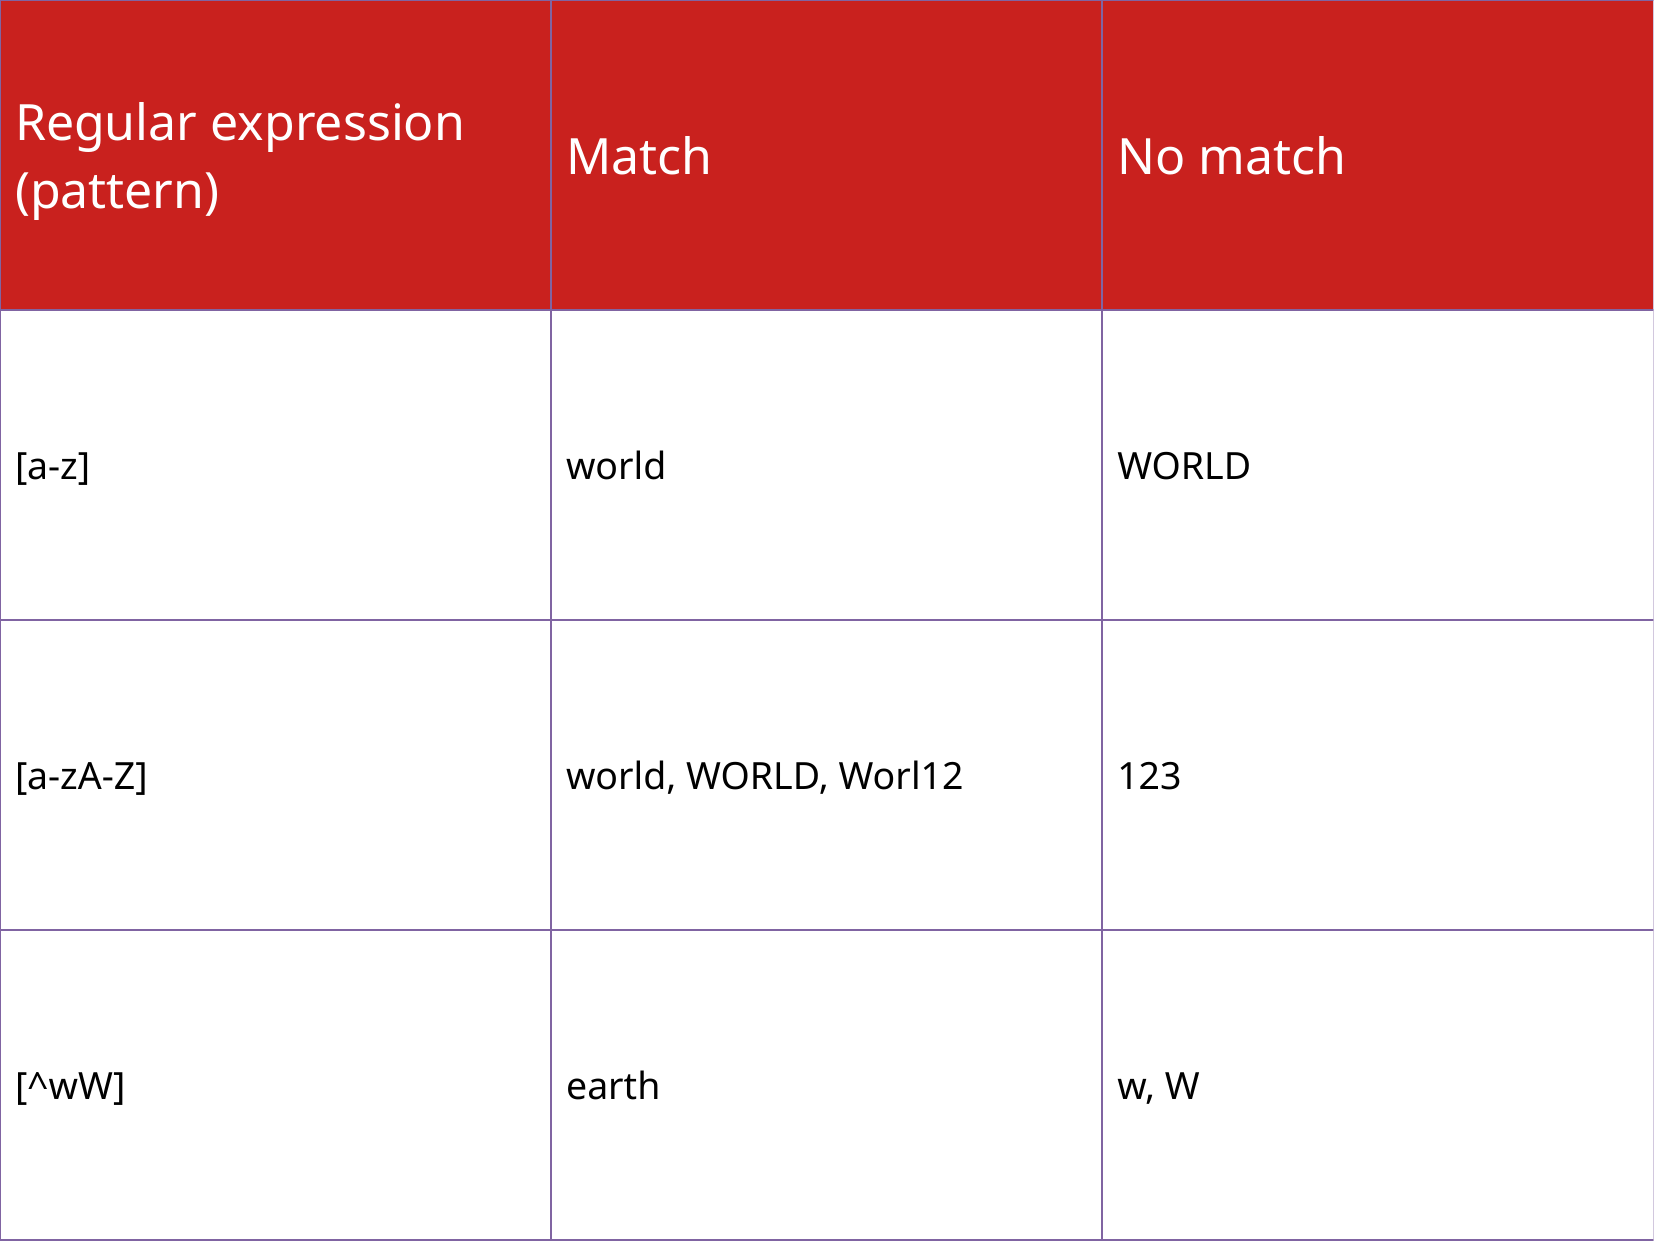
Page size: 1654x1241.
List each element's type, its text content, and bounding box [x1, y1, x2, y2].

table_header No match [1103, 1, 1653, 309]
table_cell [a-z] [1, 311, 550, 619]
table_cell w, W [1103, 931, 1653, 1239]
table_cell [a-zA-Z] [1, 621, 550, 929]
table_header Match [552, 1, 1101, 309]
table_cell 123 [1103, 621, 1653, 929]
table_cell world [552, 311, 1101, 619]
table_header Regular expression (pattern) [1, 1, 550, 309]
table_cell earth [552, 931, 1101, 1239]
table_cell [^wW] [1, 931, 550, 1239]
table_cell world, WORLD, Worl12 [552, 621, 1101, 929]
table_cell WORLD [1103, 311, 1653, 619]
